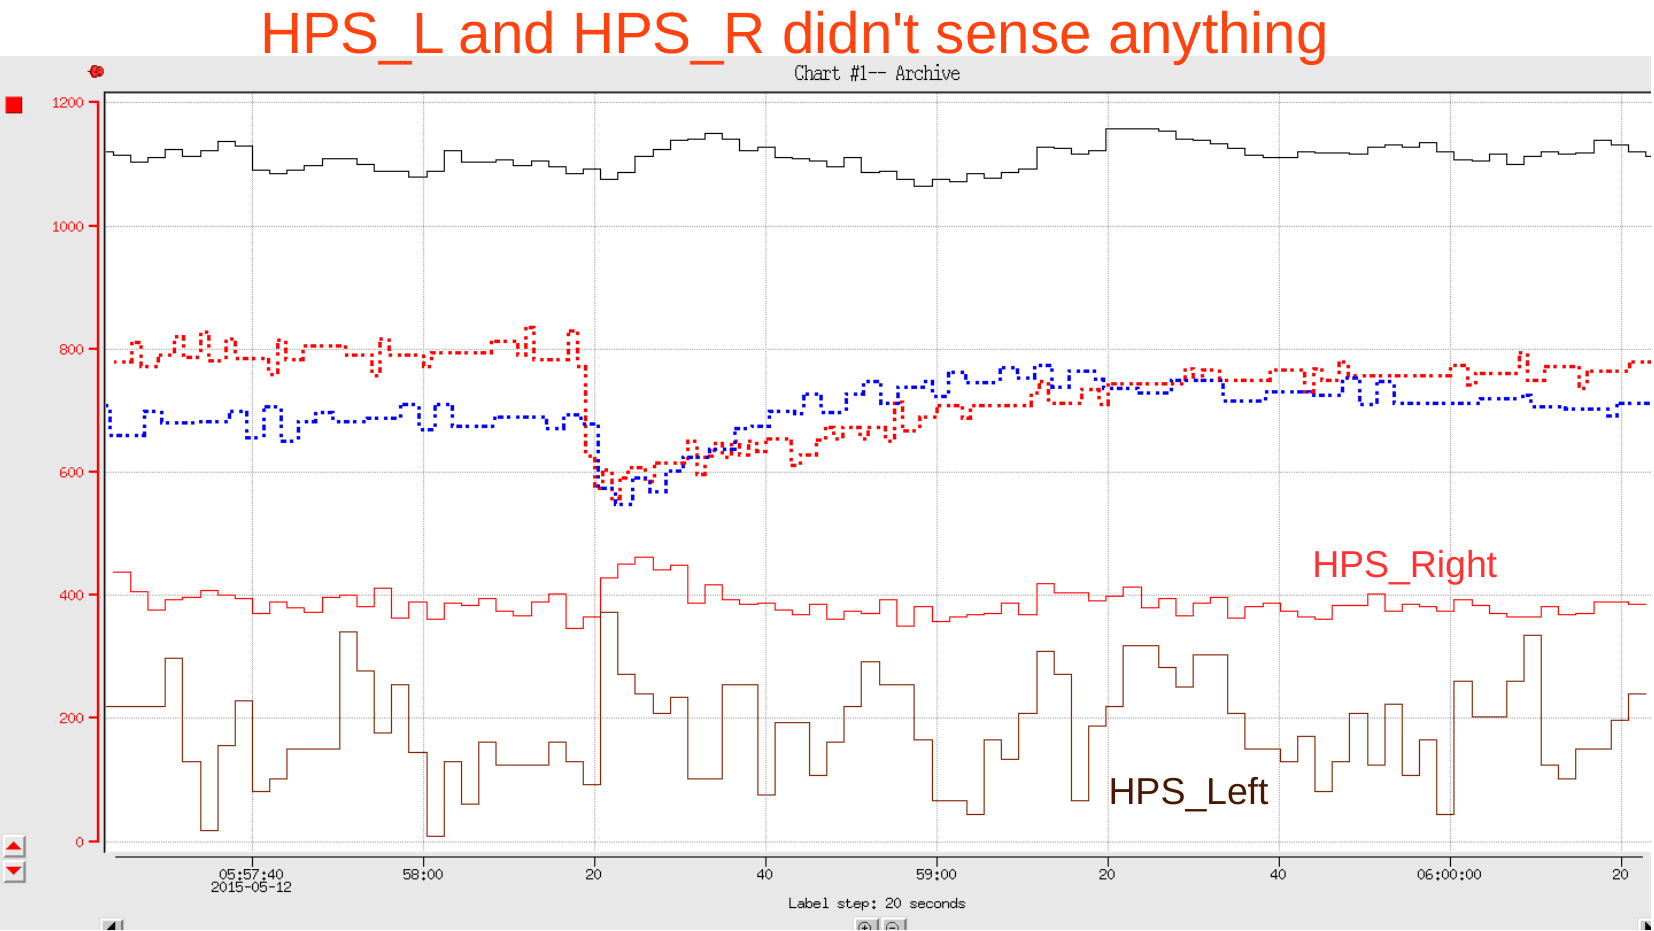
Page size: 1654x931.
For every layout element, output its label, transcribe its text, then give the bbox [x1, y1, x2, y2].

text_box HPS_L and HPS_R didn't sense anything [245, 0, 1345, 74]
text_box HPS_Left [1093, 762, 1284, 820]
picture [0, 56, 1651, 930]
text_box HPS_Right [1297, 535, 1513, 593]
